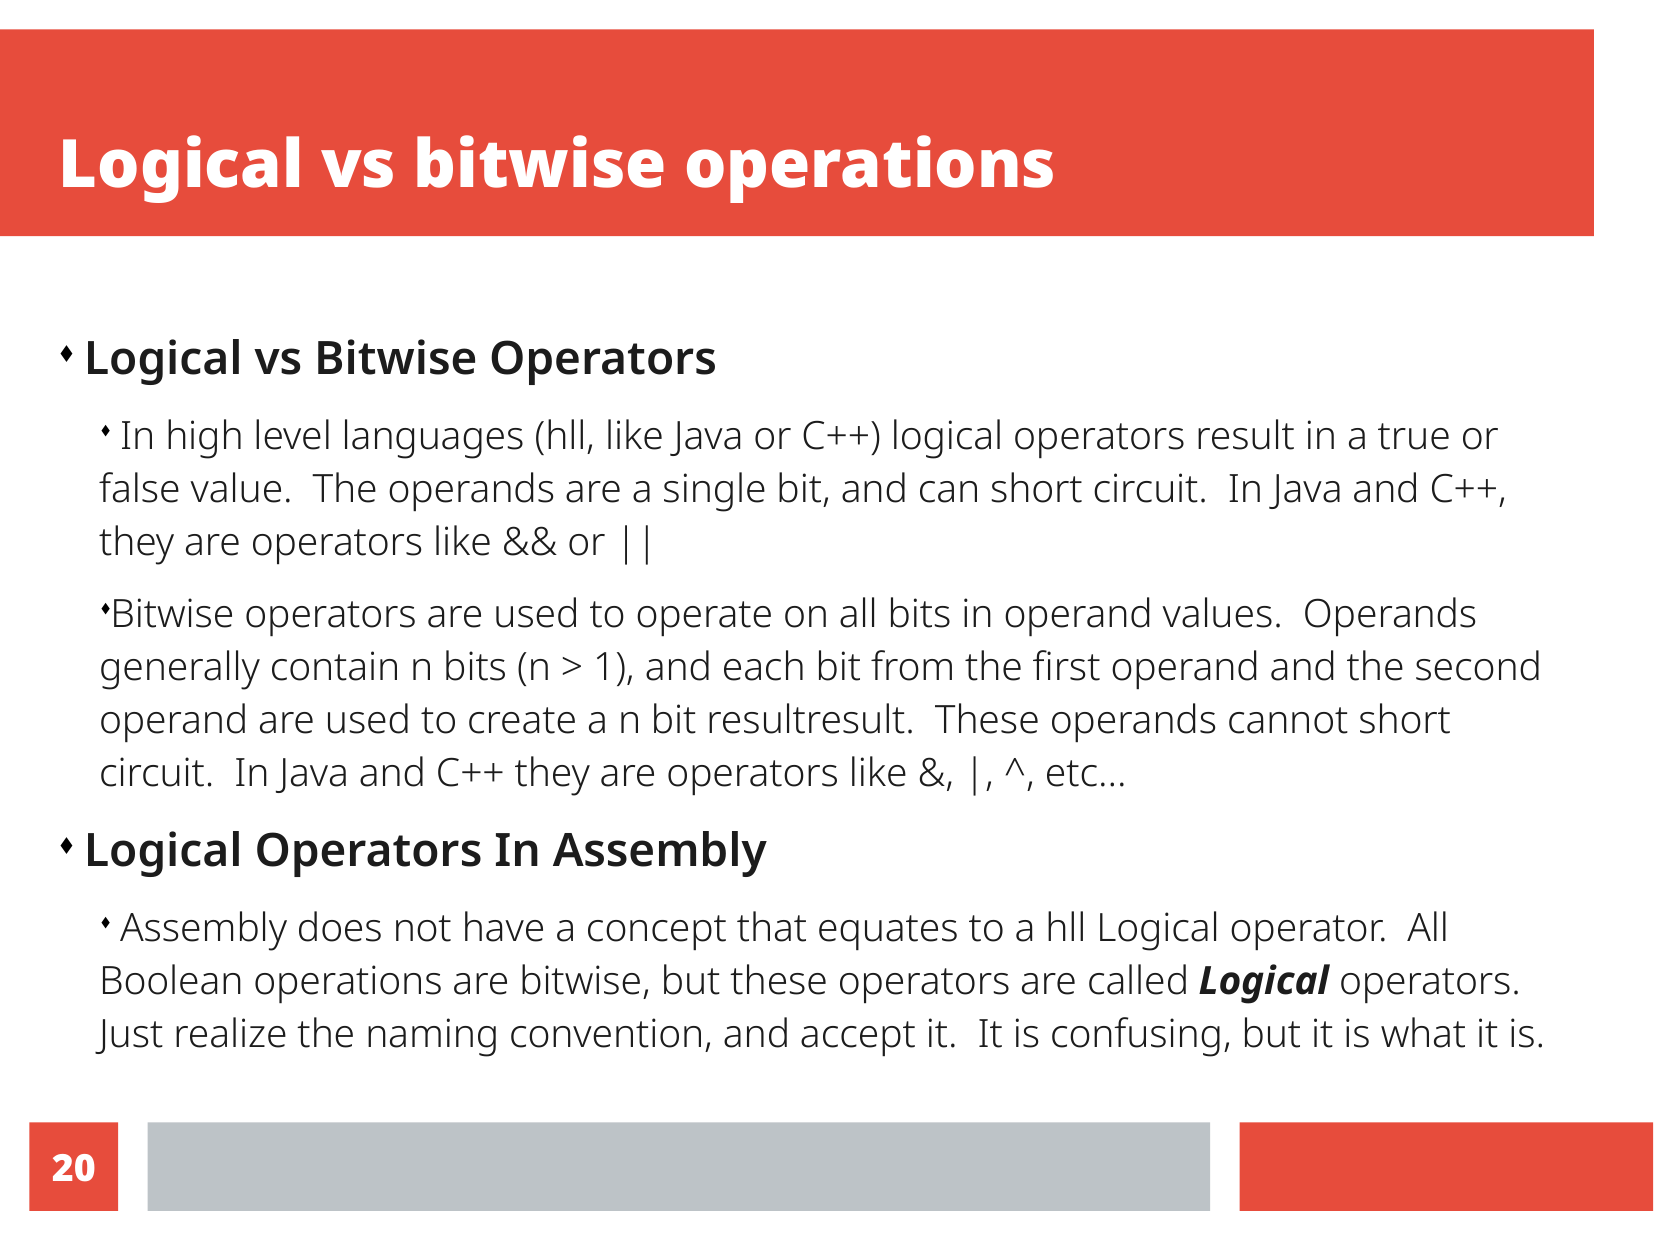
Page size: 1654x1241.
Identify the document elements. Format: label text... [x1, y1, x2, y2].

list Logical vs Bitwise Operators In high level languages (hll, like Java or C++) logical operators result in a true or false value. The operands are a single bit, and can short circuit. In Java and C++, they are operators like && or || Bitwise operators are used to operate on all bits in operand values. Operands generally contain n bits (n > 1), and each bit from the first operand and the second operand are used to create a n bit resultresult. These operands cannot short circuit. In Java and C++ they are operators like &, |, ^, etc... Logical Operators In Assembly Assembly does not have a concept that equates to a hll Logical operator. All Boolean operations are bitwise, but these operators are called Logical operators. Just realize the naming convention, and accept it. It is confusing, but it is what it is. [58, 324, 1565, 1096]
title Logical vs bitwise operations [58, 59, 1594, 207]
